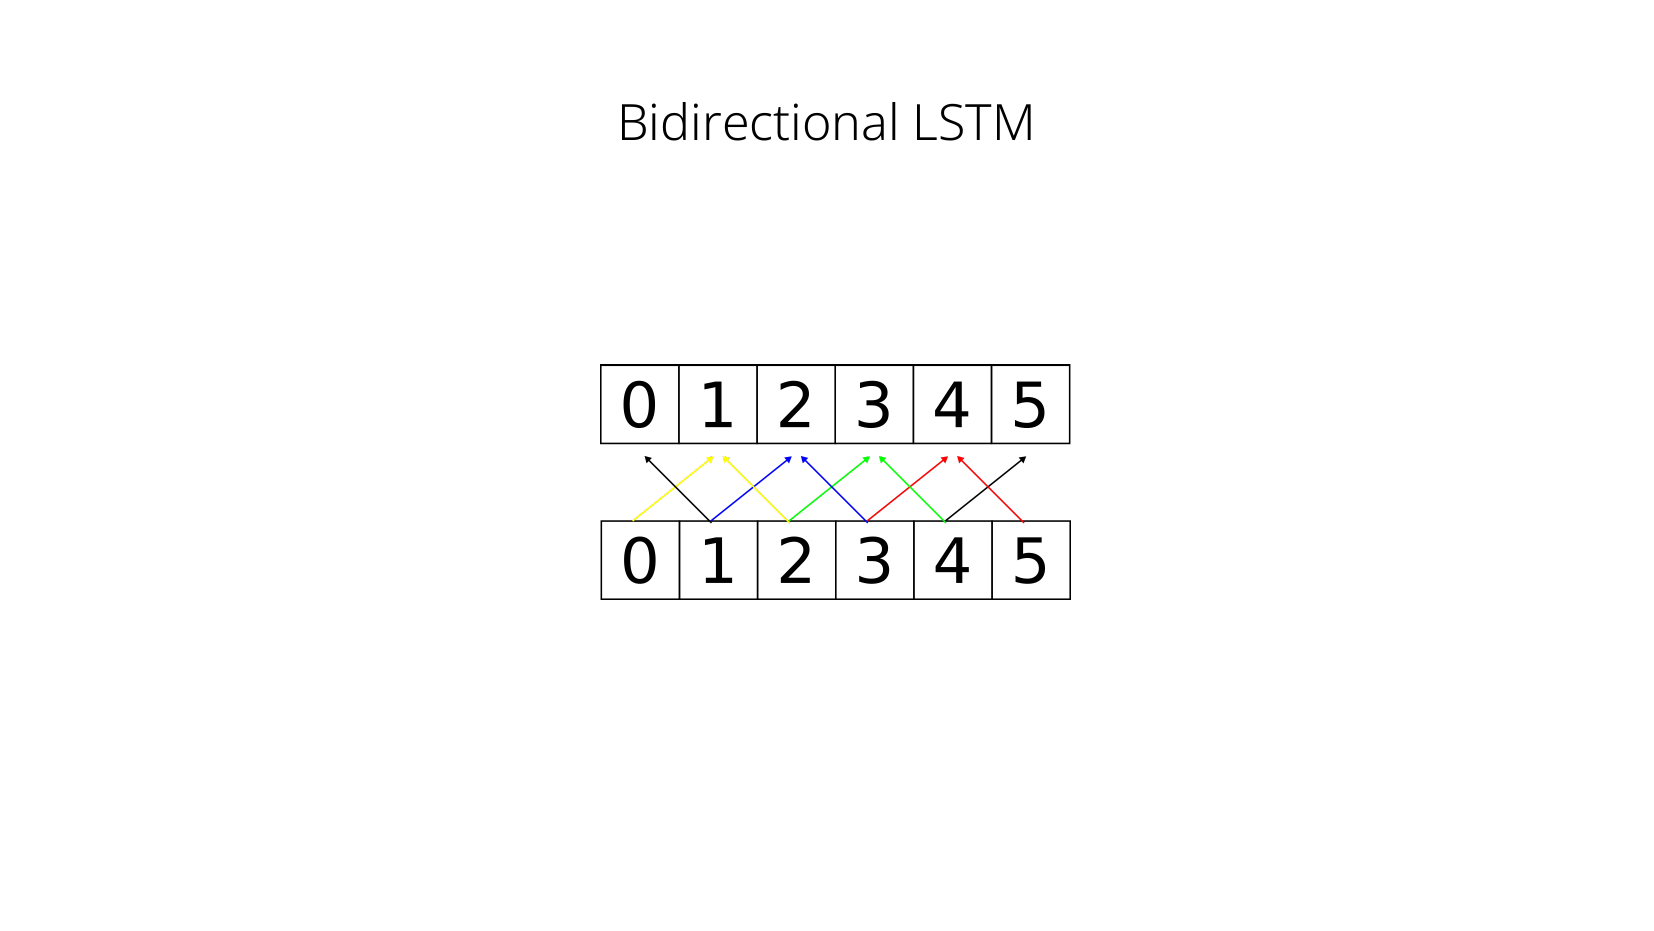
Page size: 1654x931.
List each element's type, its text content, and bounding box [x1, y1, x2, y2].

text_box Bidirectional LSTM [526, 86, 1127, 149]
picture [600, 364, 1071, 601]
